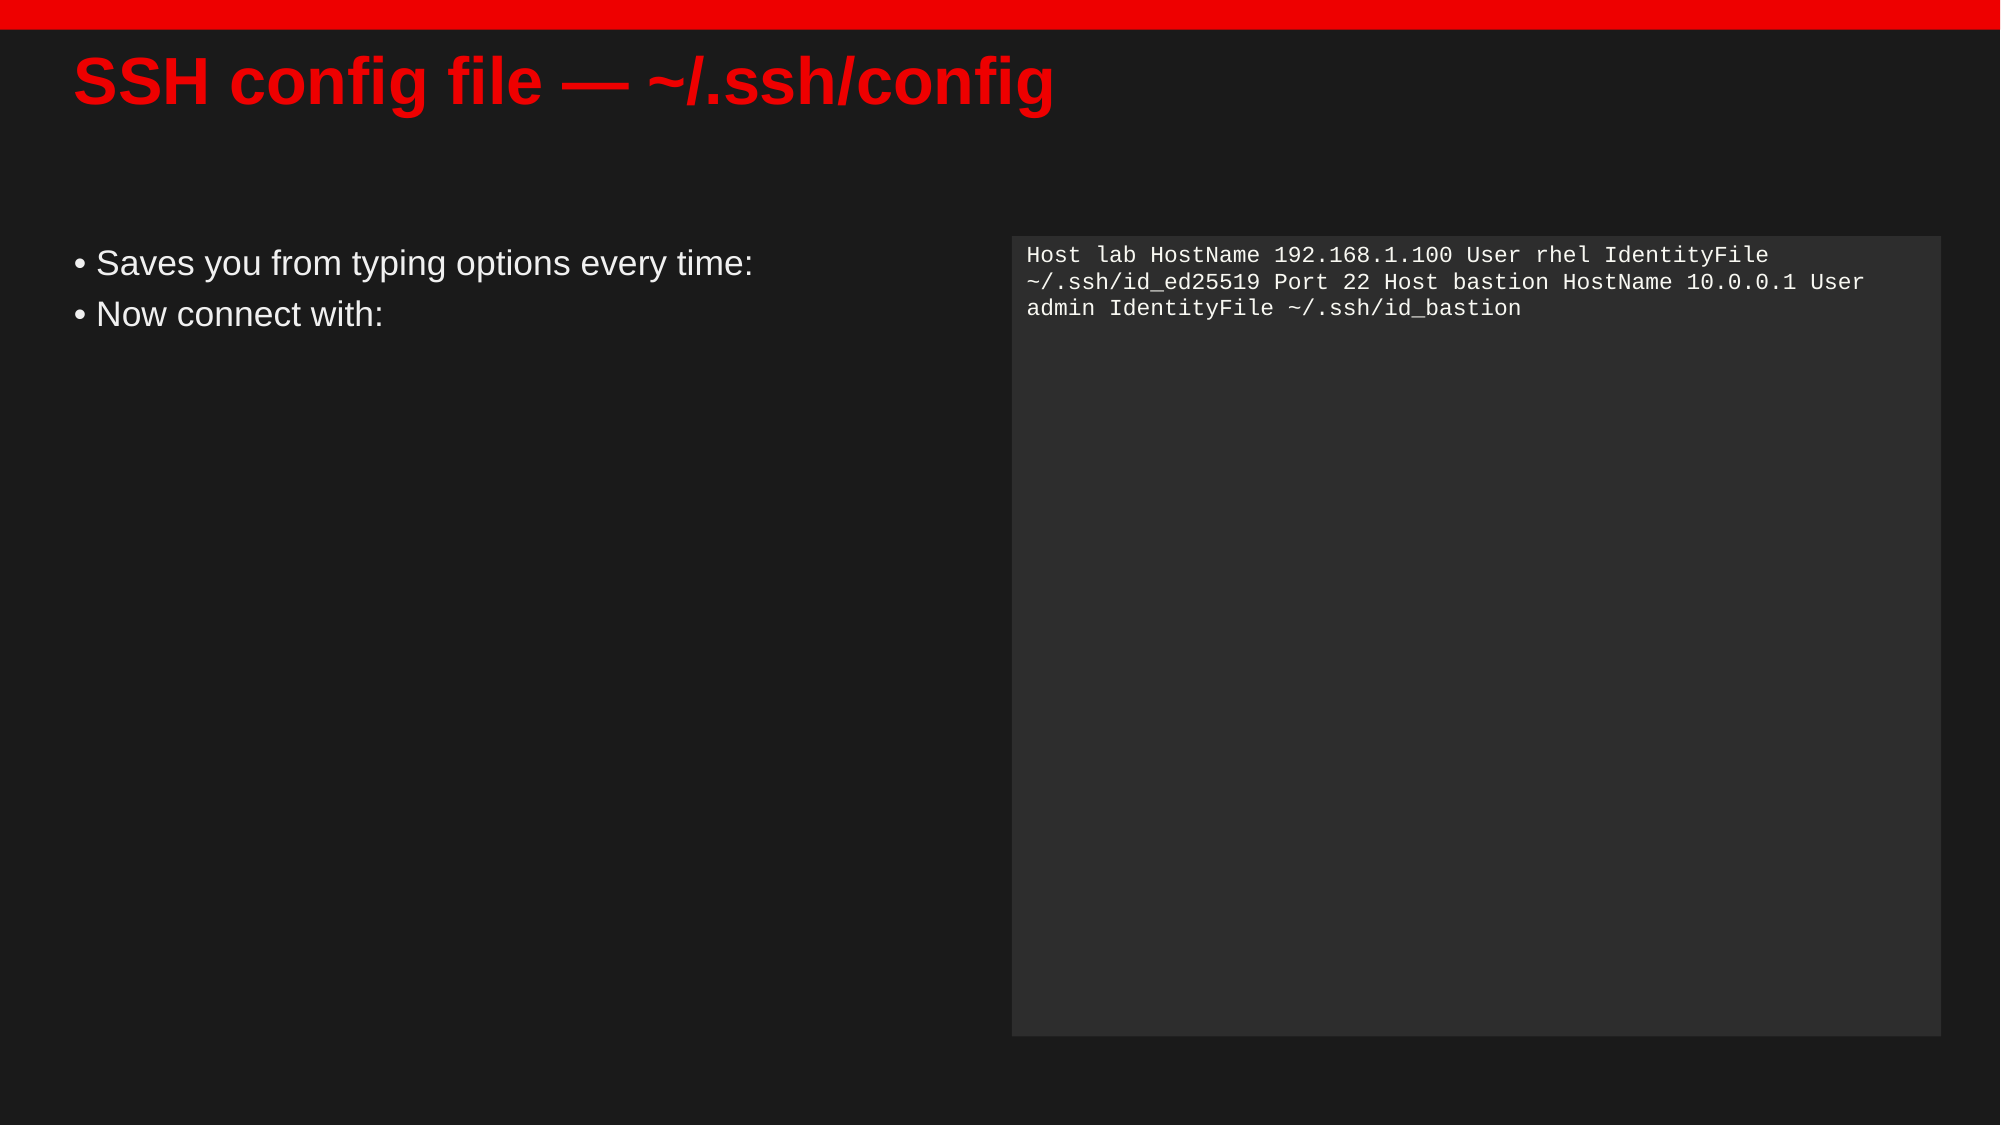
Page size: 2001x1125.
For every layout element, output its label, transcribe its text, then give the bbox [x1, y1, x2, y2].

text_box • Saves you from typing options every time: • Now connect with: [59, 236, 989, 1037]
text_box [0, 0, 2001, 30]
text_box SSH config file — ~/.ssh/config [59, 36, 1942, 208]
text_box Host lab HostName 192.168.1.100 User rhel IdentityFile ~/.ssh/id_ed25519 Port 22 Host bastion HostName 10.0.0.1 User admin IdentityFile ~/.ssh/id_bastion [1011, 236, 1942, 1037]
